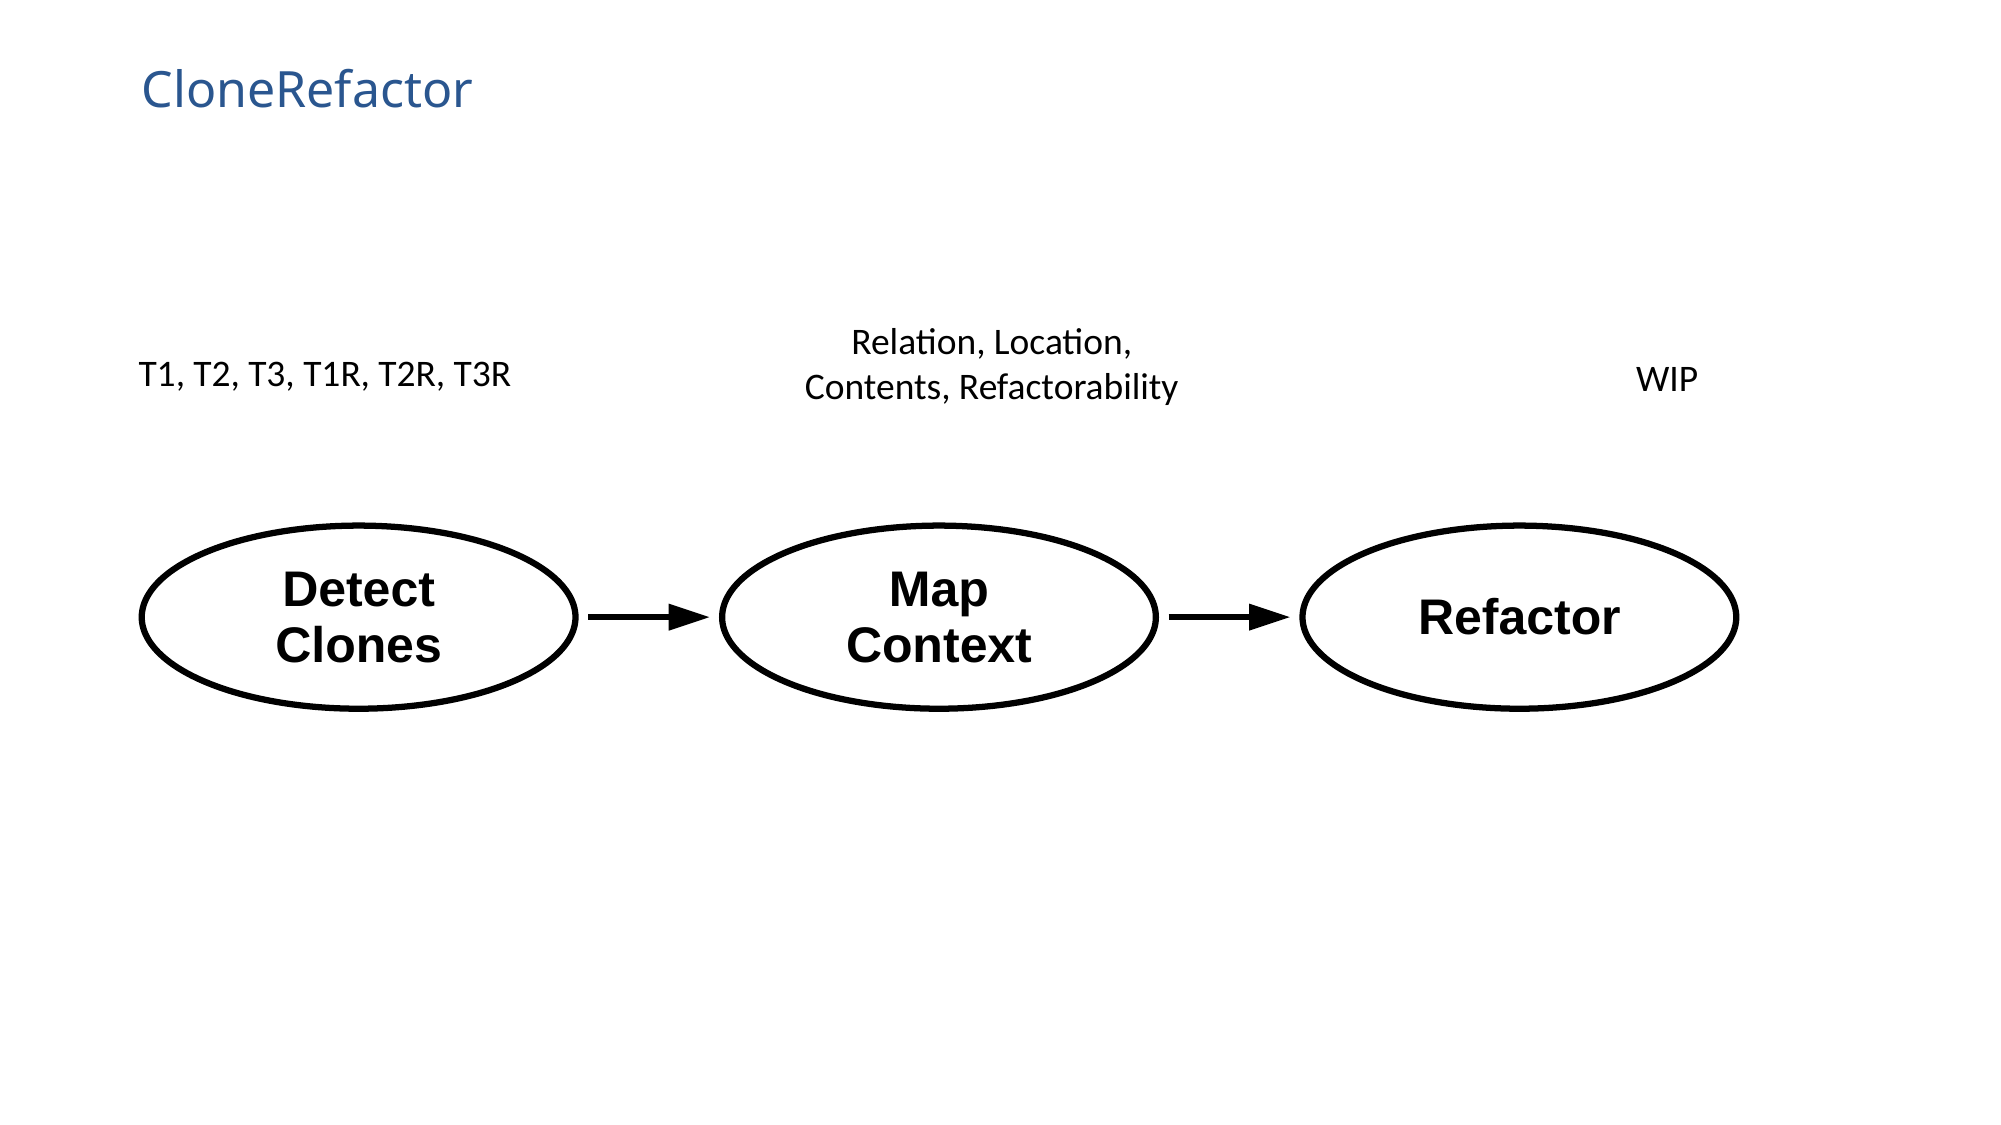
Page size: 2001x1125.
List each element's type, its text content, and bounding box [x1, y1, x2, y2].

text_box Map Context [722, 525, 1156, 709]
text_box Detect Clones [141, 525, 576, 709]
text_box T1, T2, T3, T1R, T2R, T3R [123, 341, 553, 447]
text_box WIP [1452, 346, 1882, 407]
text_box Refactor [1302, 525, 1737, 709]
text_box CloneRefactor [142, 59, 1842, 124]
text_box Relation, Location, Contents, Refactorability [777, 309, 1207, 460]
